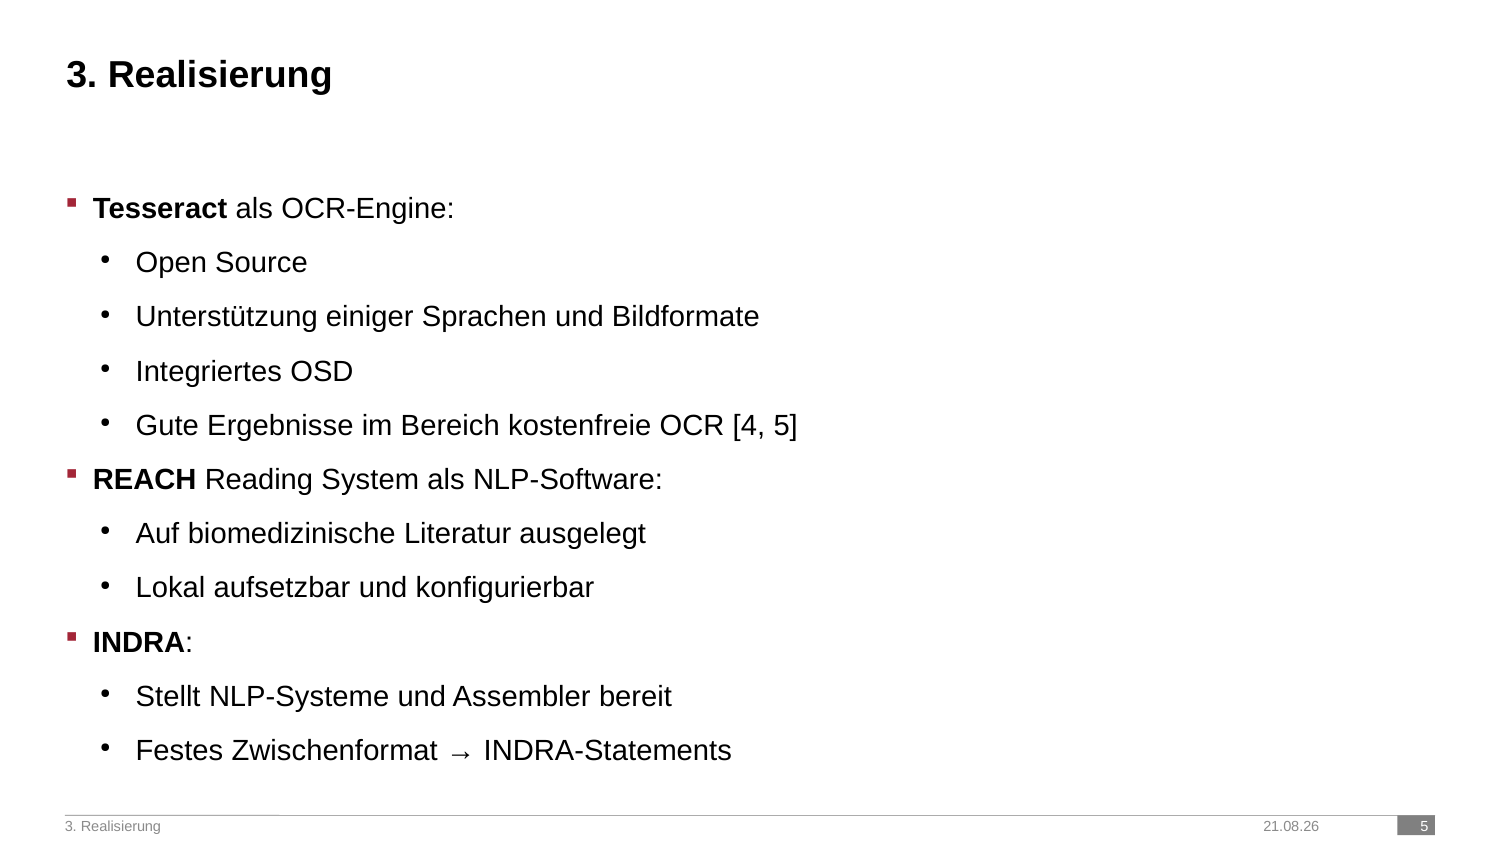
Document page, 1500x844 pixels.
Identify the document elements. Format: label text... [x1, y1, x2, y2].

text_box 01.12.21 [1263, 816, 1393, 837]
text_box <number> [1393, 816, 1429, 839]
text_box 3. Realisierung [66, 49, 1286, 150]
text_box 3. Realisierung [64, 816, 1254, 837]
text_box Tesseract als OCR-Engine: Open Source Unterstützung einiger Sprachen und Bildformate Integriertes OSD Gute Ergebnisse im Bereich kostenfreie OCR [4, 5] REACH Reading System als NLP-Software: Auf biomedizinische Literatur ausgelegt Lokal aufsetzbar und konfigurierbar INDRA: Stellt NLP-Systeme und Assembler bereit Festes Zwischenformat → INDRA-Statements [64, 185, 1437, 788]
